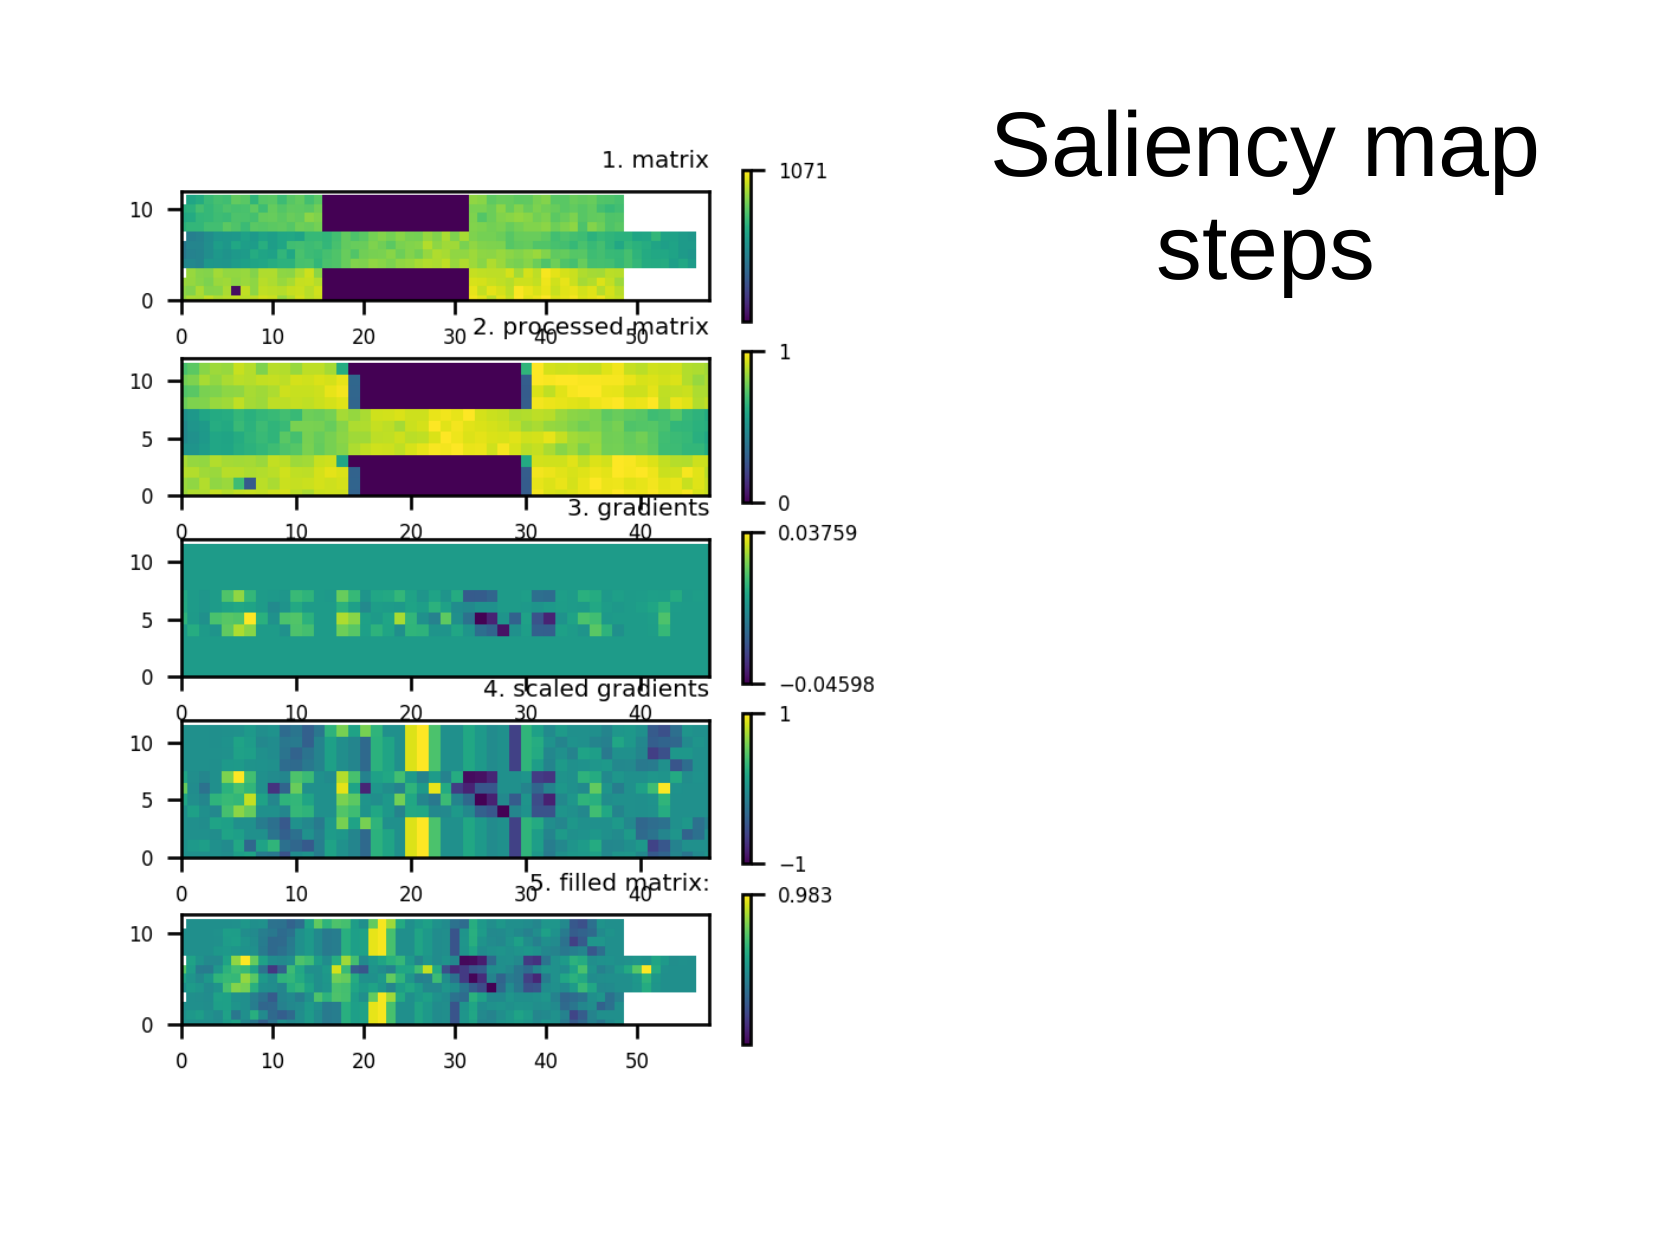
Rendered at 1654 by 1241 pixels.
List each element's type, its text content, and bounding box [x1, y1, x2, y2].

picture [75, 34, 927, 1171]
title Saliency map steps [956, 92, 1576, 301]
